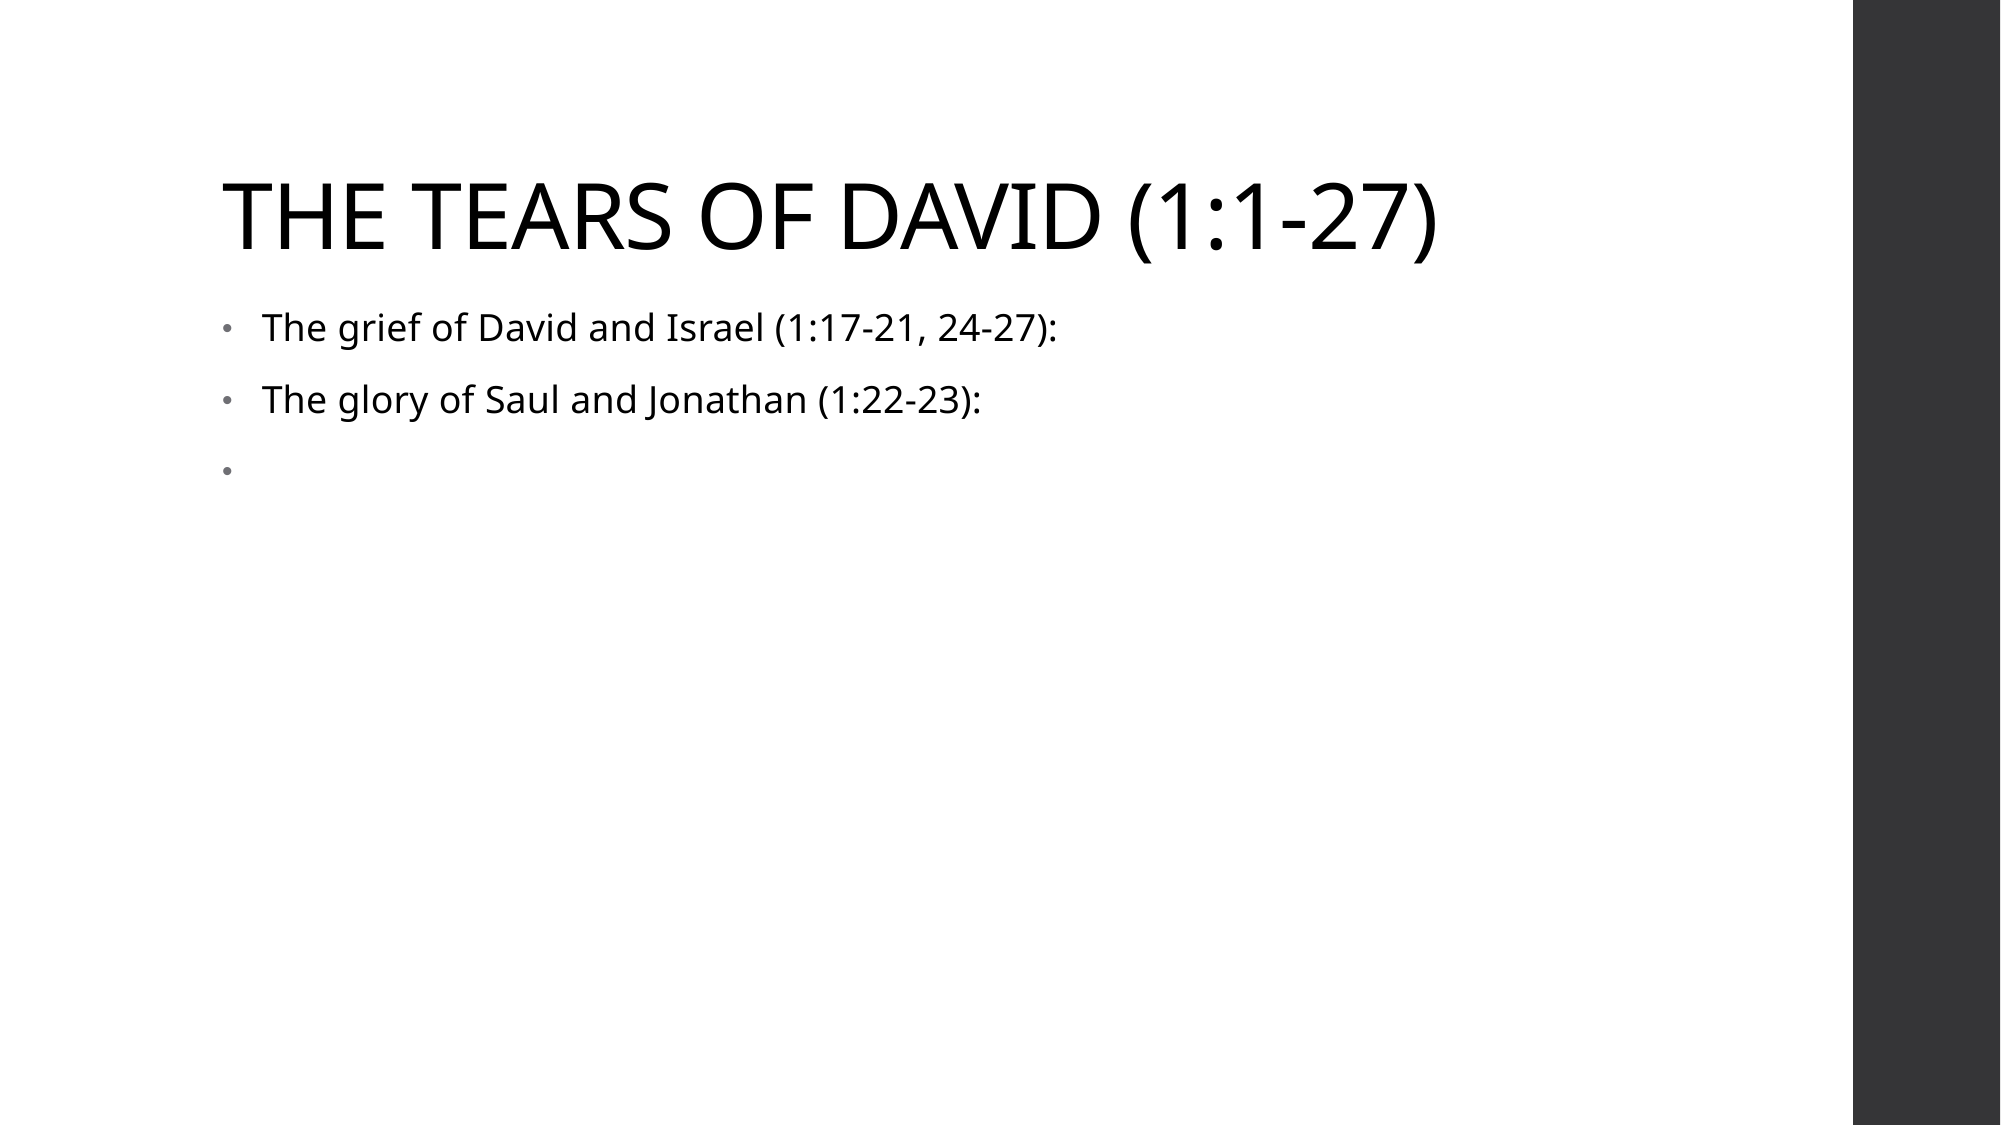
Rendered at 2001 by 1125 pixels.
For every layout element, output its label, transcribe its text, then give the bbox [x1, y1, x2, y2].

title THE TEARS OF DAVID (1:1-27) [206, 60, 1797, 278]
list The grief of David and Israel (1:17-21, 24-27): The glory of Saul and Jonathan (1:22-23): [206, 299, 1617, 1014]
